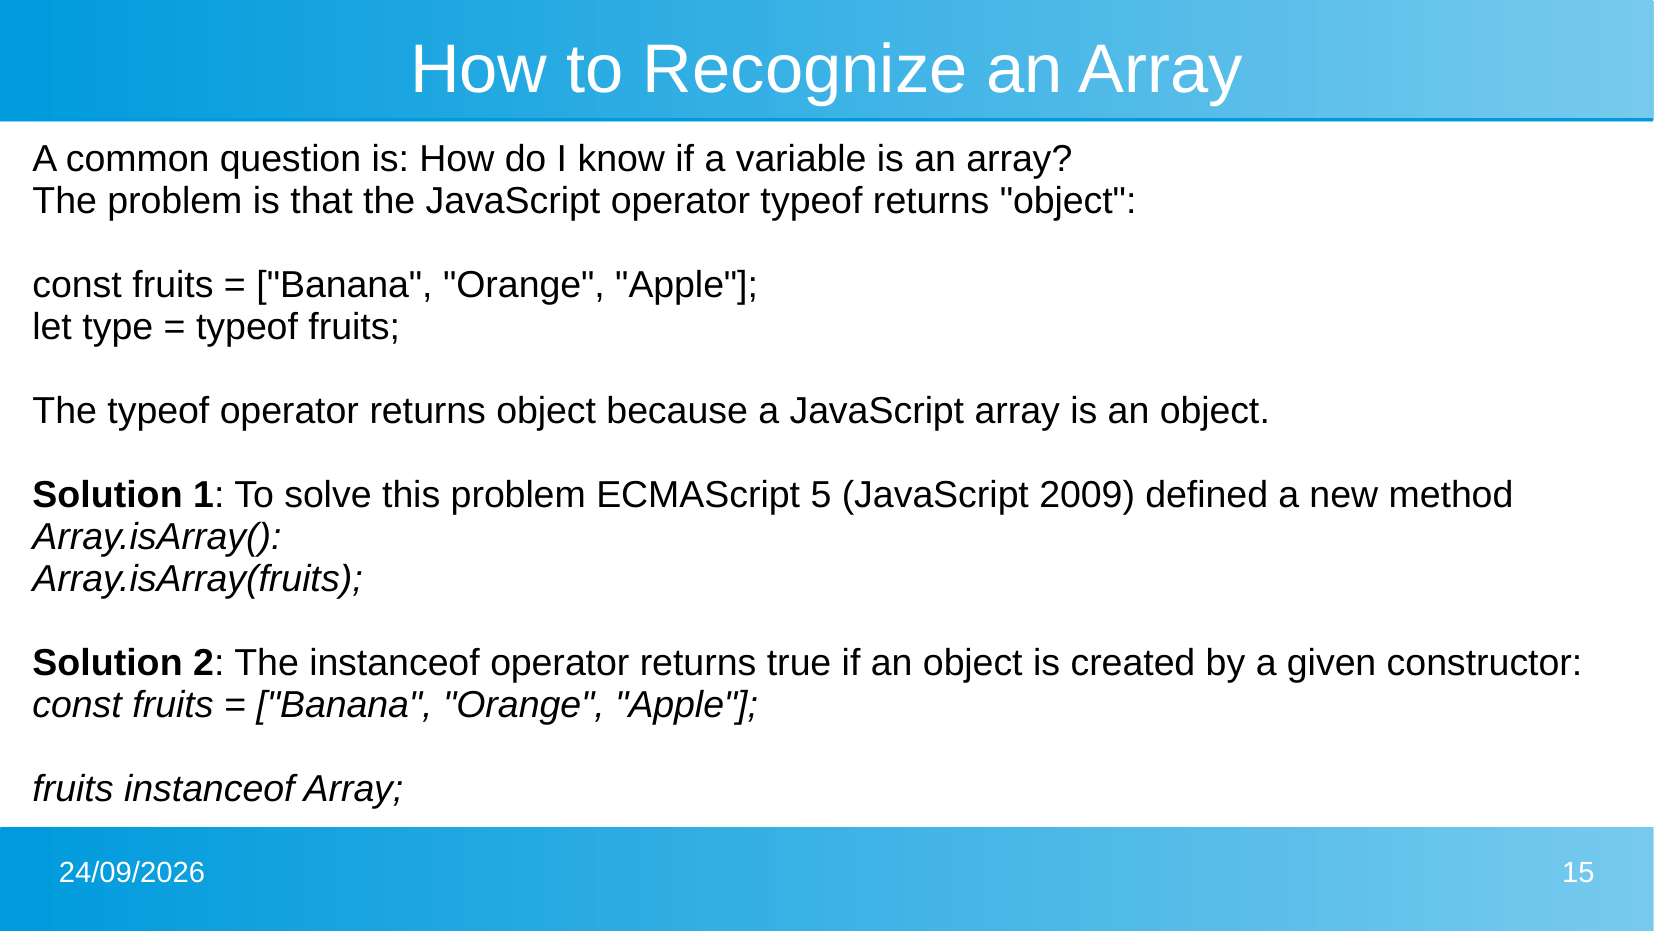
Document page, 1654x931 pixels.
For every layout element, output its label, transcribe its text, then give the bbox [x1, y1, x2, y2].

title How to Recognize an Array [59, 29, 1595, 108]
text_box A common question is: How do I know if a variable is an array? The problem is that the JavaScript operator typeof returns "object": const fruits = ["Banana", "Orange", "Apple"]; let type = typeof fruits; The typeof operator returns object because a JavaScript array is an object. Solution 1: To solve this problem ECMAScript 5 (JavaScript 2009) defined a new method Array.isArray(): Array.isArray(fruits); Solution 2: The instanceof operator returns true if an object is created by a given constructor: const fruits = ["Banana", "Orange", "Apple"]; fruits instanceof Array; [17, 129, 1625, 859]
